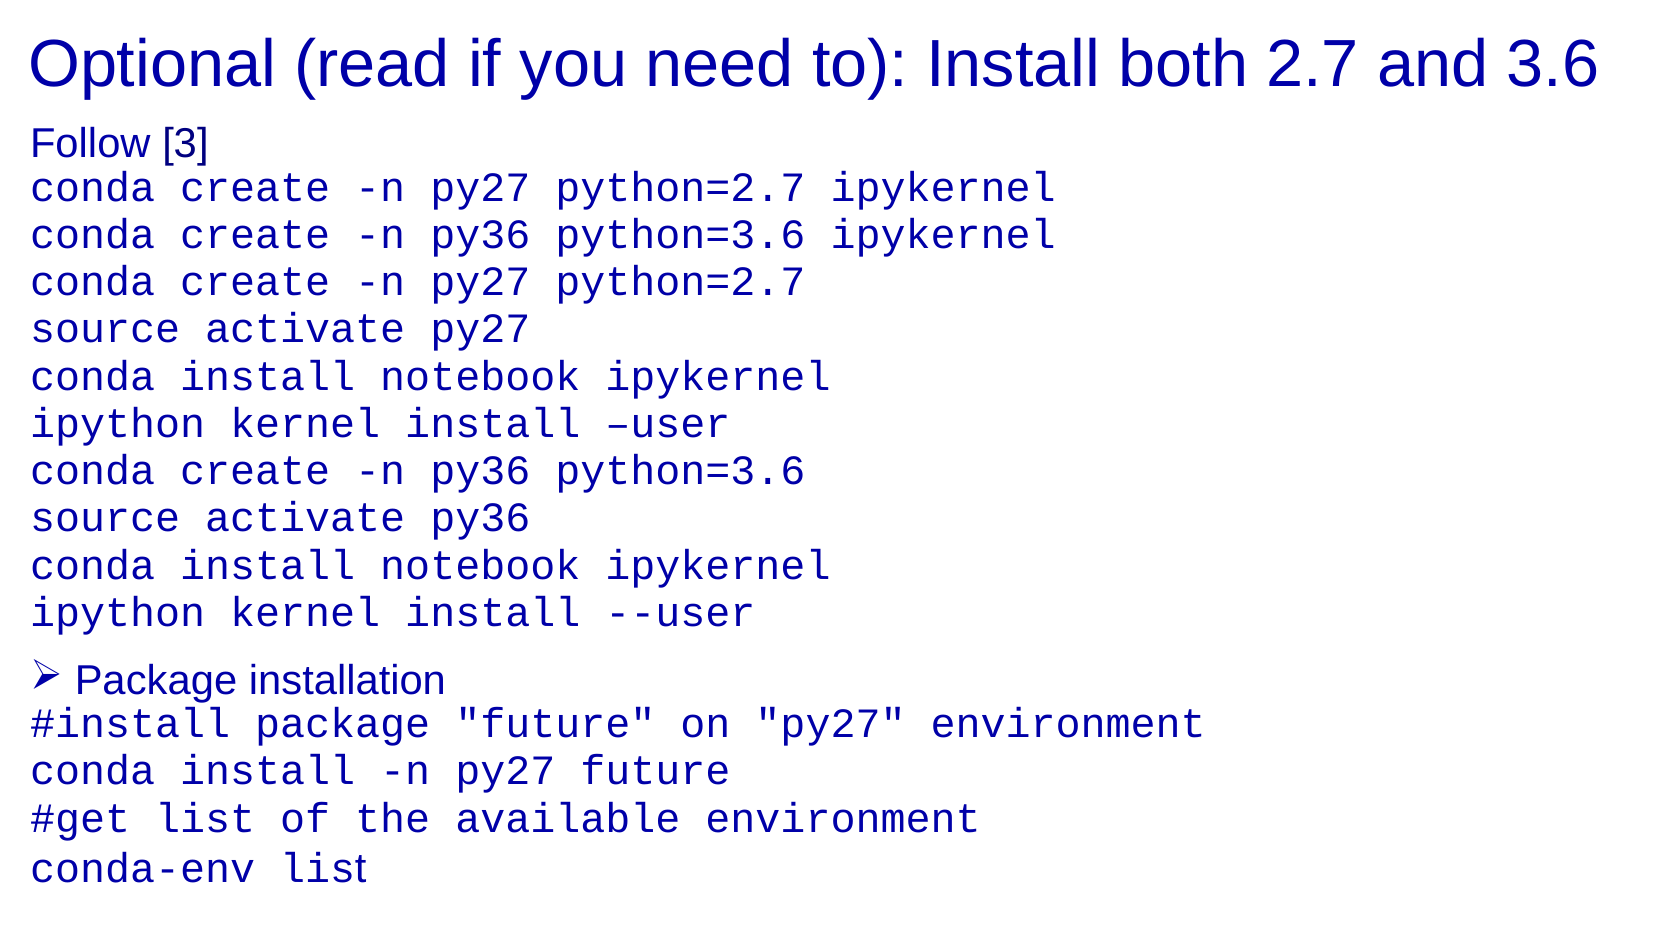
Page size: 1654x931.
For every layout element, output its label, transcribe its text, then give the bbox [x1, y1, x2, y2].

title Optional (read if you need to): Install both 2.7 and 3.6 [28, 21, 1626, 106]
list Follow [3] conda create -n py27 python=2.7 ipykernel conda create -n py36 python=3.6 ipykernel conda create -n py27 python=2.7 source activate py27 conda install notebook ipykernel ipython kernel install –user conda create -n py36 python=3.6 source activate py36 conda install notebook ipykernel ipython kernel install --user Package installation #install package "future" on "py27" environment conda install -n py27 future #get list of the available environment conda-env list [30, 120, 1645, 916]
